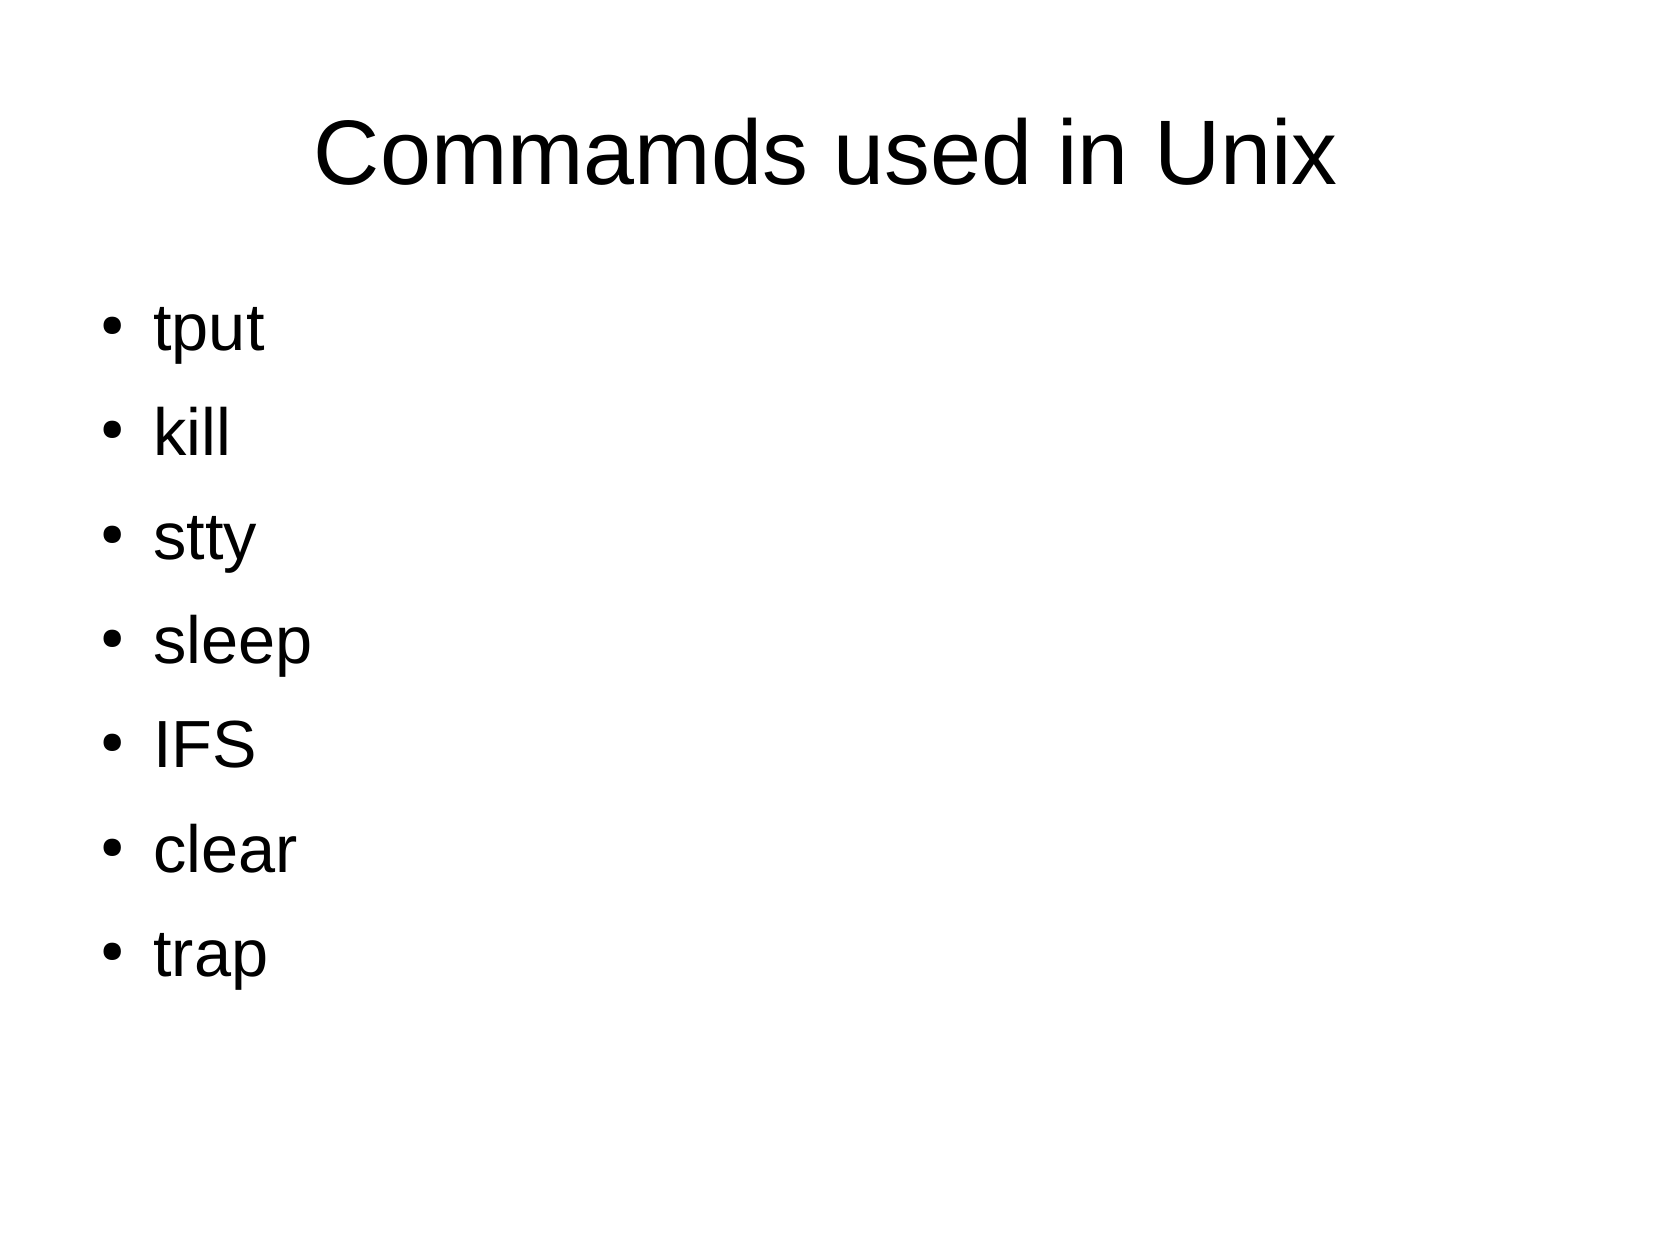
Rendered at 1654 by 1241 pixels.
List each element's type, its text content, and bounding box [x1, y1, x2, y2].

list tput kill stty sleep IFS clear trap [82, 290, 1571, 1010]
title Commamds used in Unix [82, 49, 1571, 257]
